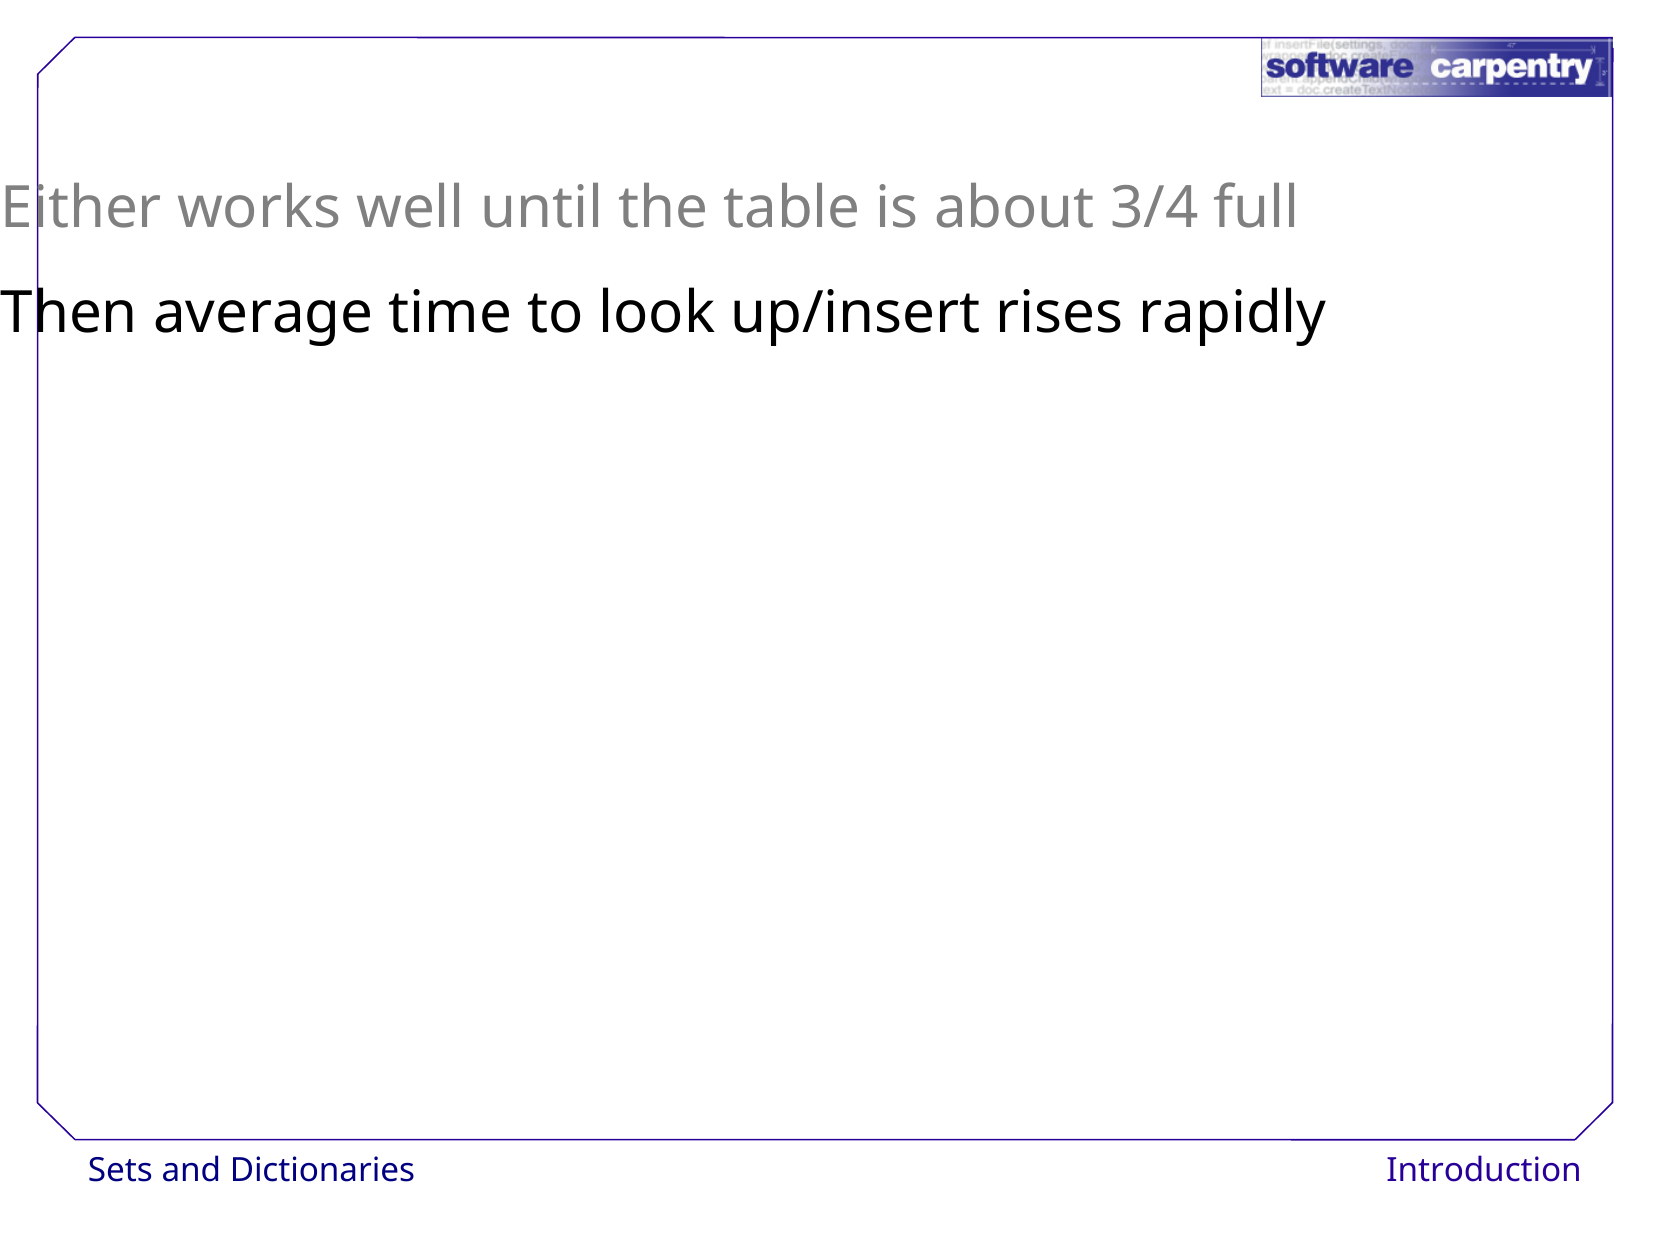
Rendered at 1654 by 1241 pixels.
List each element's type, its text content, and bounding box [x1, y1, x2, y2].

picture [1261, 39, 1613, 97]
text_box Either works well until the table is about 3/4 full Then average time to look up/insert rises rapidly [0, 126, 1492, 353]
